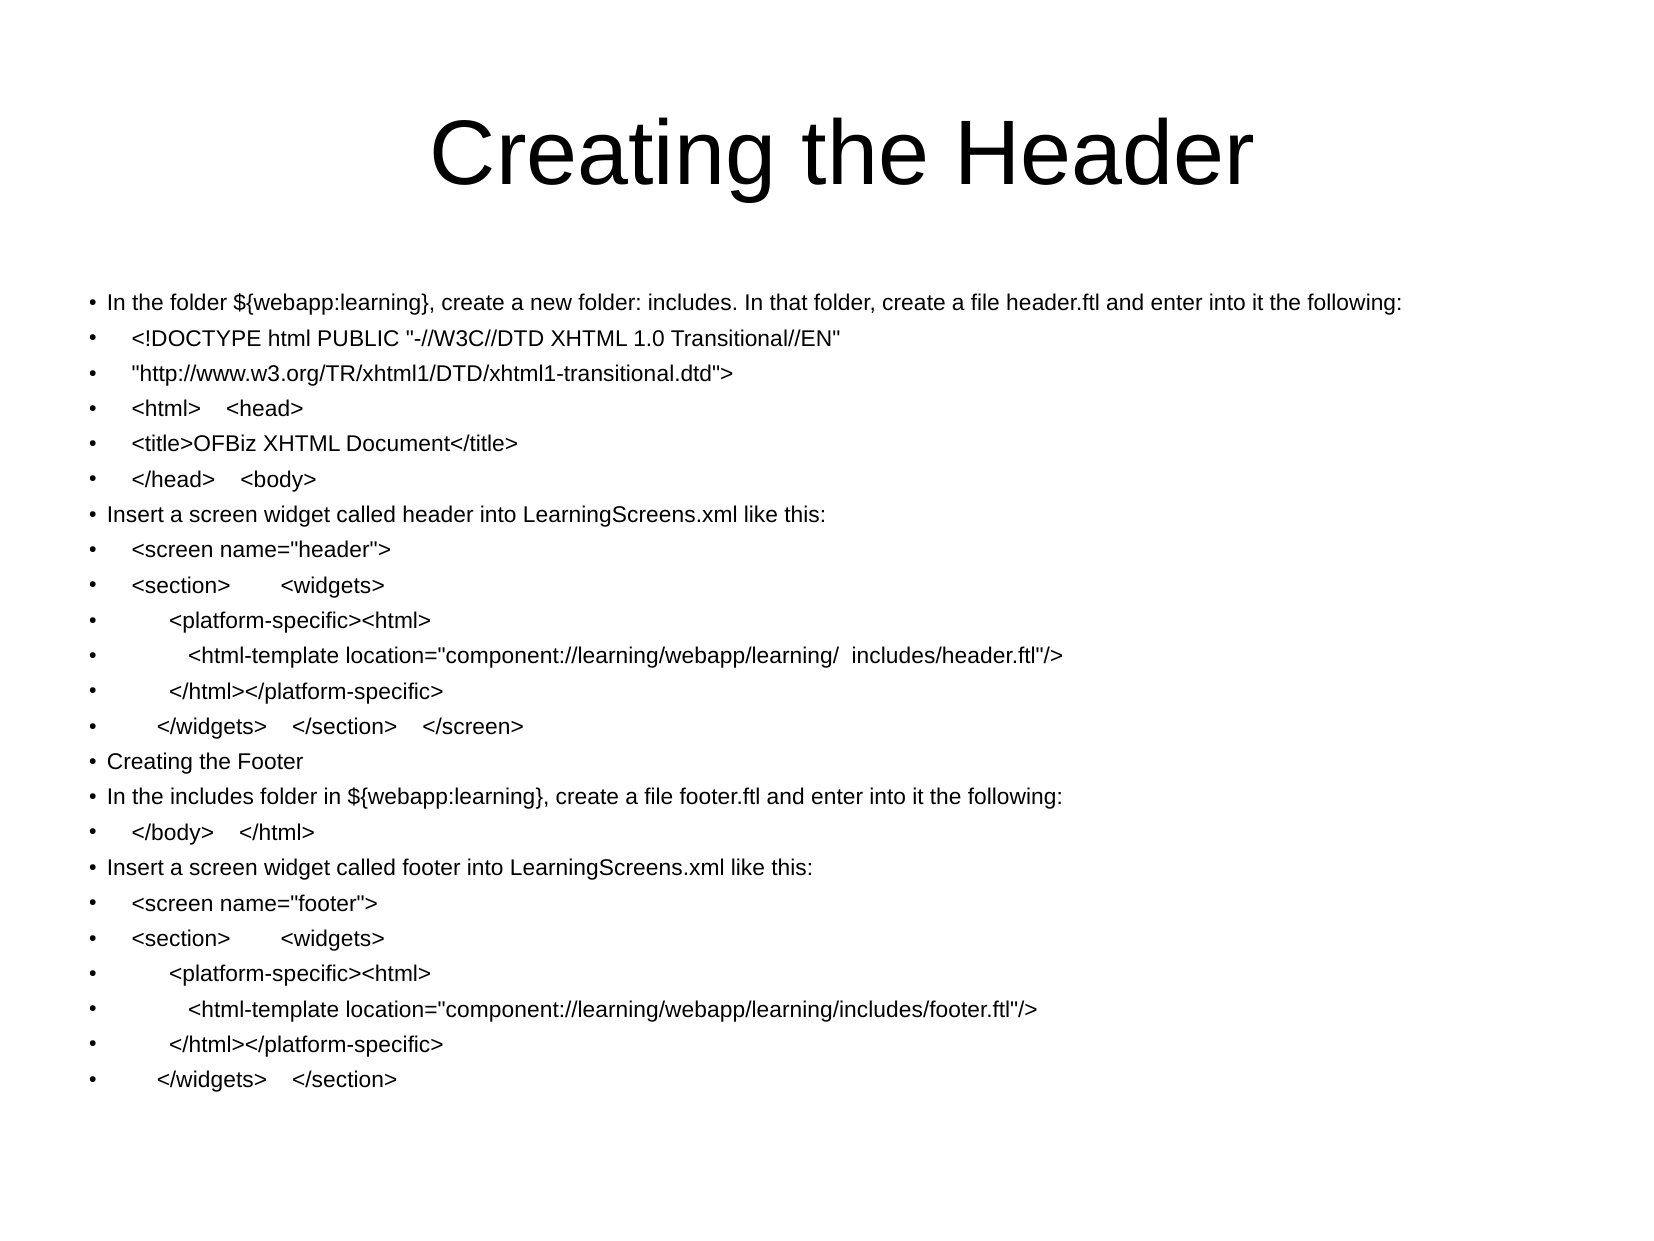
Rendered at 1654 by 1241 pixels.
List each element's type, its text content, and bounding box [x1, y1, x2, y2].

list In the folder ${webapp:learning}, create a new folder: includes. In that folder, create a file header.ftl and enter into it the following: <!DOCTYPE html PUBLIC "-//W3C//DTD XHTML 1.0 Transitional//EN" "http://www.w3.org/TR/xhtml1/DTD/xhtml1-transitional.dtd"> <html> <head> <title>OFBiz XHTML Document</title> </head> <body> Insert a screen widget called header into LearningScreens.xml like this: <screen name="header"> <section> <widgets> <platform-specific><html> <html-template location="component://learning/webapp/learning/ includes/header.ftl"/> </html></platform-specific> </widgets> </section> </screen> Creating the Footer In the includes folder in ${webapp:learning}, create a file footer.ftl and enter into it the following: </body> </html> Insert a screen widget called footer into LearningScreens.xml like this: <screen name="footer"> <section> <widgets> <platform-specific><html> <html-template location="component://learning/webapp/learning/includes/footer.ftl"/> </html></platform-specific> </widgets> </section> [82, 290, 1571, 1109]
title Creating the Header [82, 56, 1571, 250]
